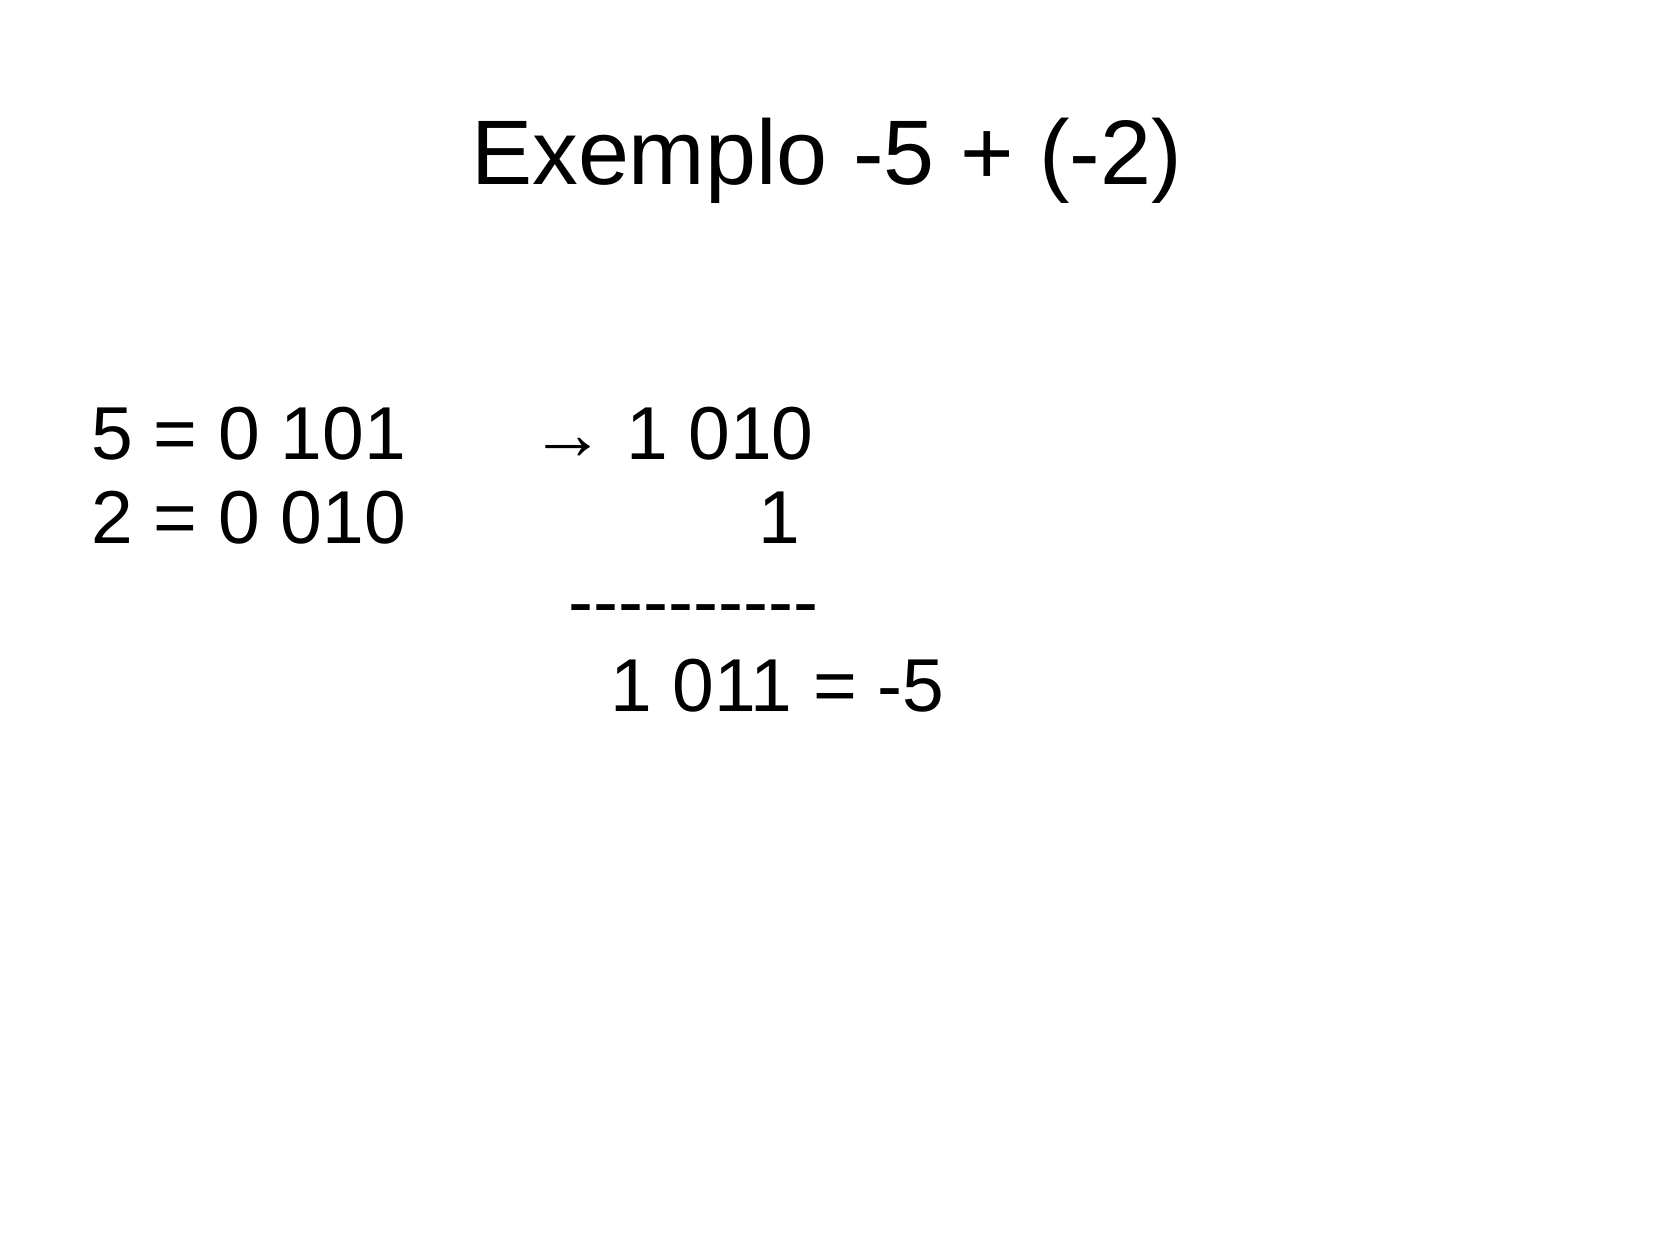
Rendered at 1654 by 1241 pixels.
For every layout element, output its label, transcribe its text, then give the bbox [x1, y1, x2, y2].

text_box 5 = 0 101 → 1 010 2 = 0 010 1 ---------- 1 011 = -5 [76, 383, 1286, 771]
title Exemplo -5 + (-2) [82, 49, 1571, 257]
